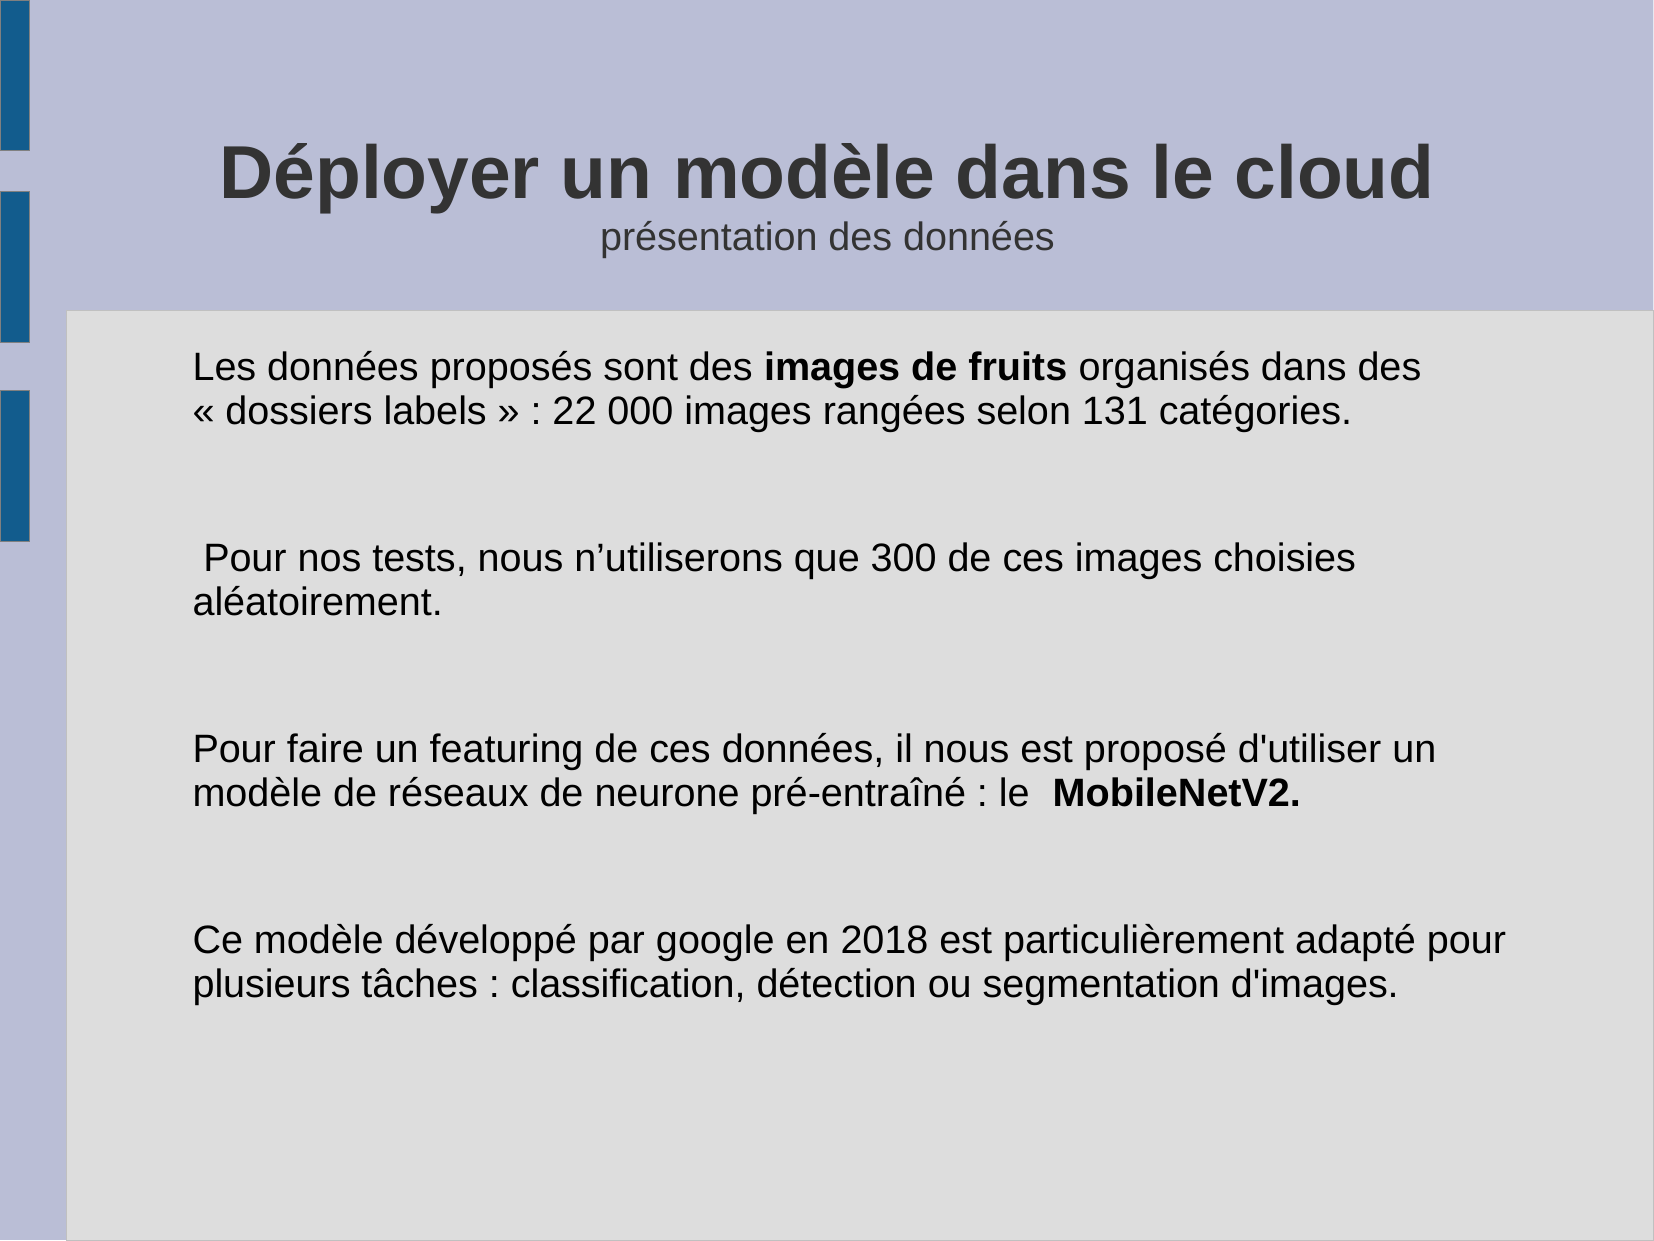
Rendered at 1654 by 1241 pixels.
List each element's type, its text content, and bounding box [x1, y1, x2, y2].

title Déployer un modèle dans le cloud présentation des données [121, 91, 1534, 299]
list Les données proposés sont des images de fruits organisés dans des « dossiers labels » : 22 000 images rangées selon 131 catégories. Pour nos tests, nous n’utiliserons que 300 de ces images choisies aléatoirement. Pour faire un featuring de ces données, il nous est proposé d'utiliser un modèle de réseaux de neurone pré-entraîné : le MobileNetV2. Ce modèle développé par google en 2018 est particulièrement adapté pour plusieurs tâches : classification, détection ou segmentation d'images. [121, 344, 1535, 1127]
